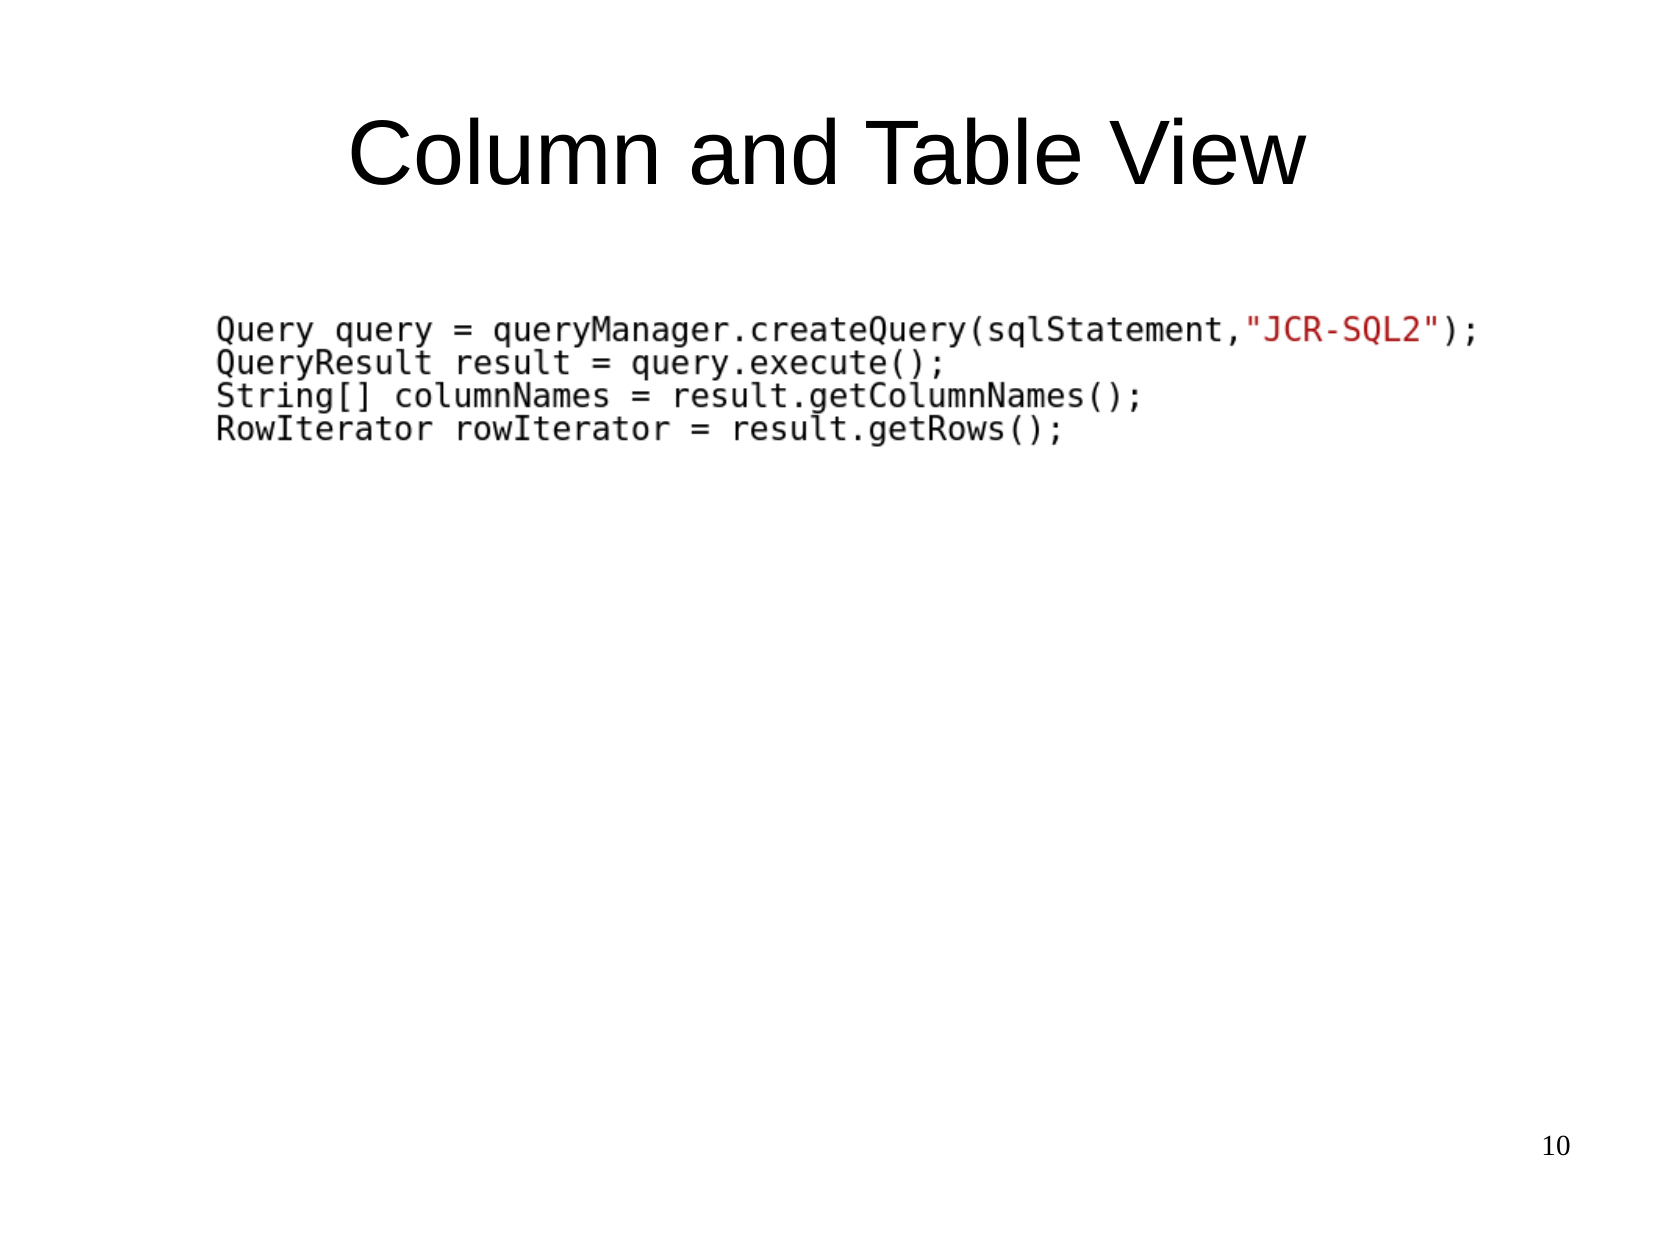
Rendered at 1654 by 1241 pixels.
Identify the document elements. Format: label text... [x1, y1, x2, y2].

title Column and Table View [83, 49, 1572, 257]
picture [195, 299, 1505, 464]
